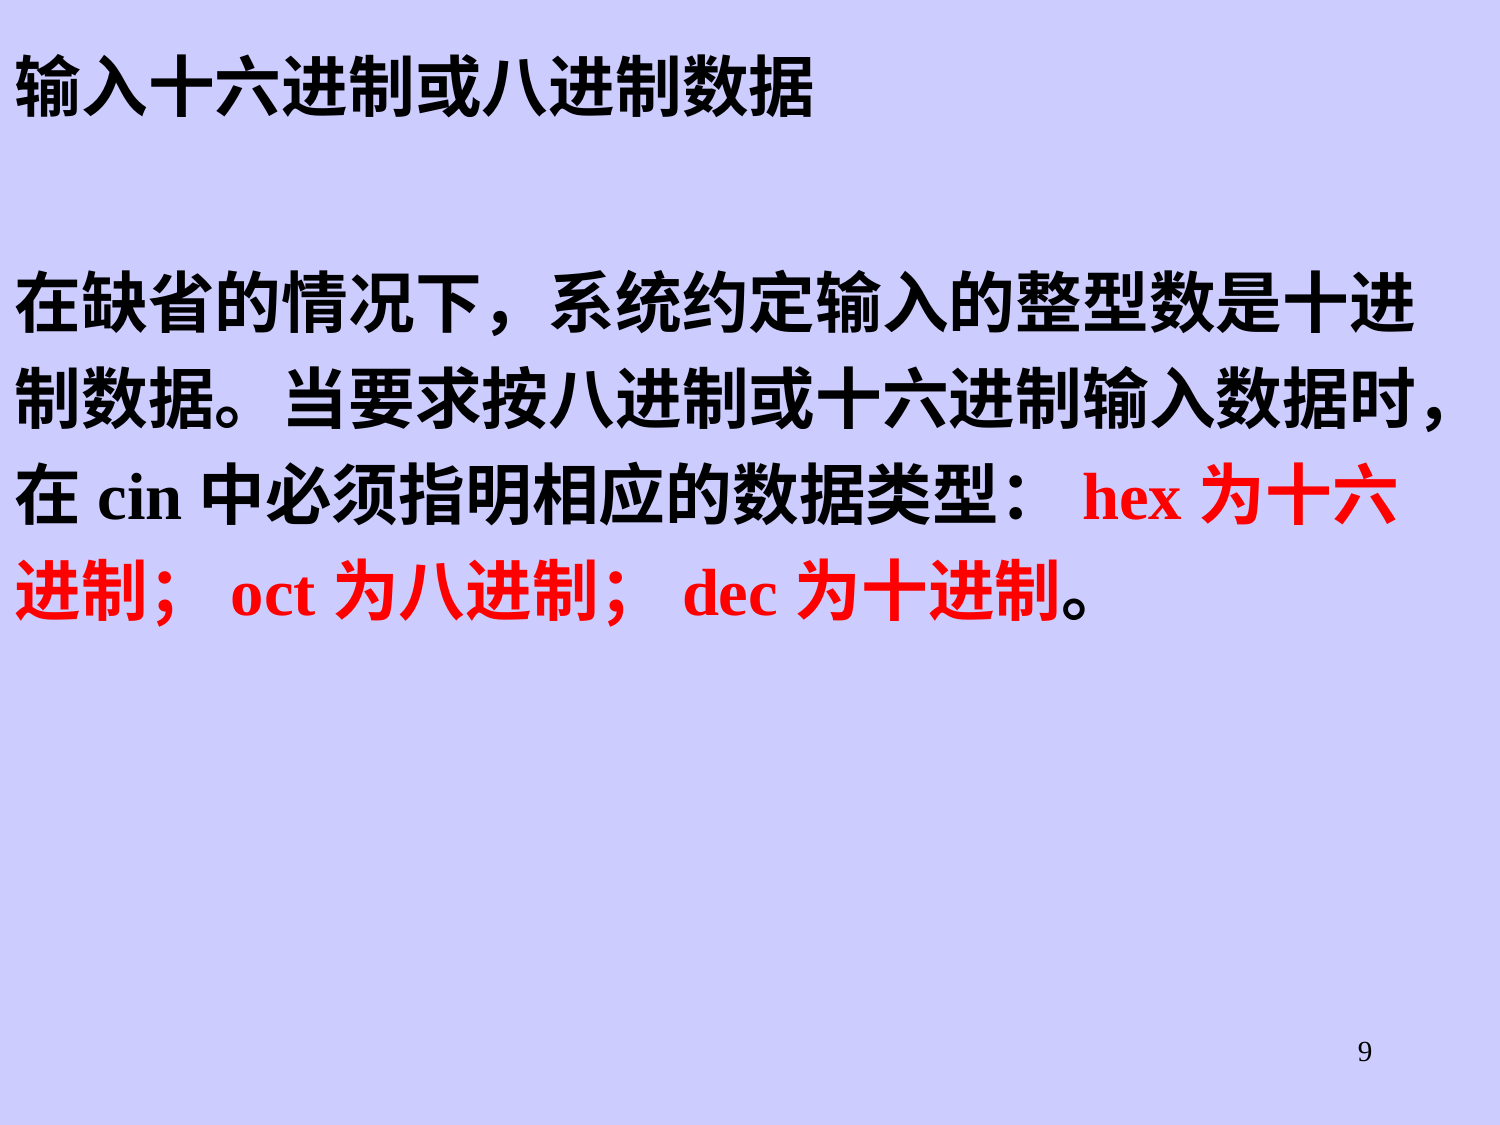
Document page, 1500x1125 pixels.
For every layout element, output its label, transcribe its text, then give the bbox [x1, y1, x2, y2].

text_box 在缺省的情况下，系统约定输入的整型数是十进制数据。当要求按八进制或十六进制输入数据时，在cin中必须指明相应的数据类型：hex为十六进制；oct为八进制；dec为十进制。 [0, 237, 1476, 637]
text_box 输入十六进制或八进制数据 [0, 37, 1450, 133]
text_box <编号> [1074, 1025, 1388, 1101]
